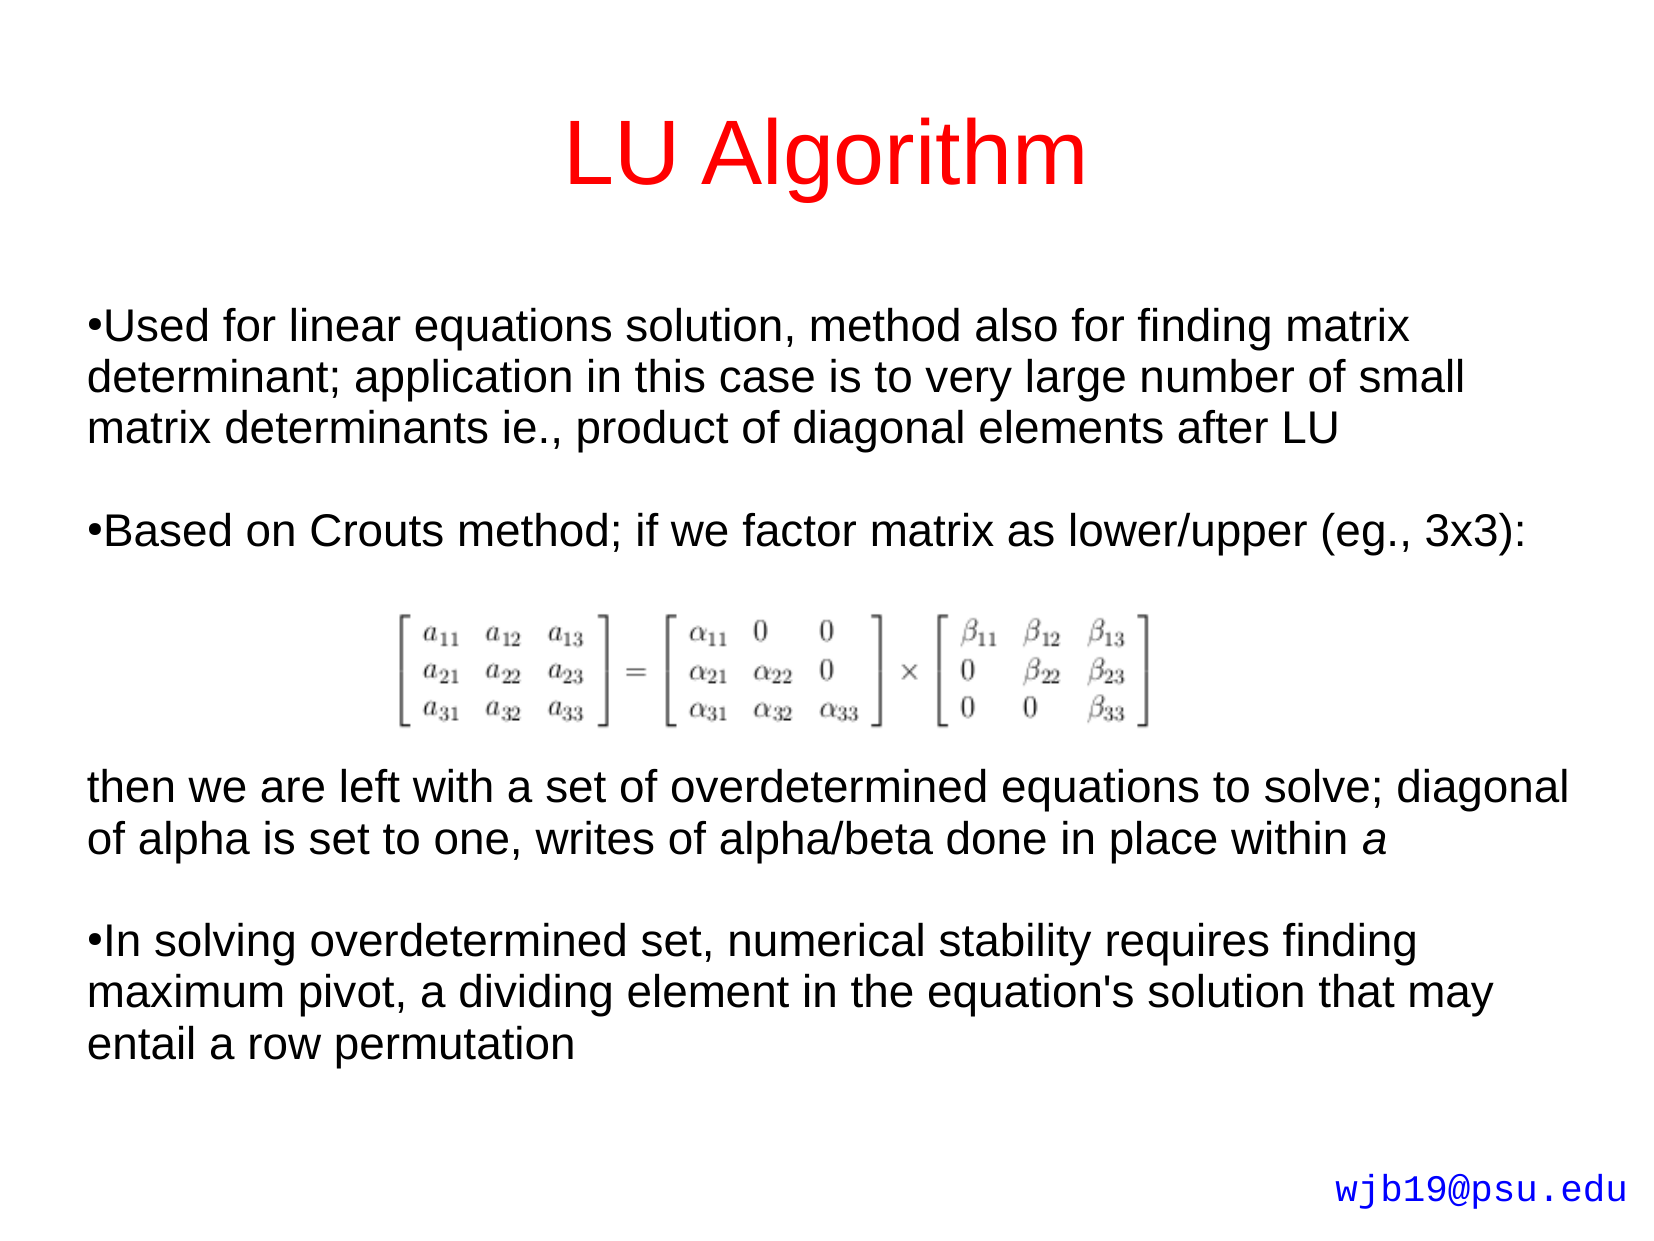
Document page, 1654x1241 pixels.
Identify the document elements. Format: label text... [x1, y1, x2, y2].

picture [375, 585, 1186, 760]
subtitle Used for linear equations solution, method also for finding matrix determinant; application in this case is to very large number of small matrix determinants ie., product of diagonal elements after LU Based on Crouts method; if we factor matrix as lower/upper (eg., 3x3): then we are left with a set of overdetermined equations to solve; diagonal of alpha is set to one, writes of alpha/beta done in place within a In solving overdetermined set, numerical stability requires finding maximum pivot, a dividing element in the equation's solution that may entail a row permutation [86, 300, 1576, 1119]
text_box wjb19@psu.edu [1320, 1162, 1643, 1220]
title LU Algorithm [82, 49, 1571, 257]
